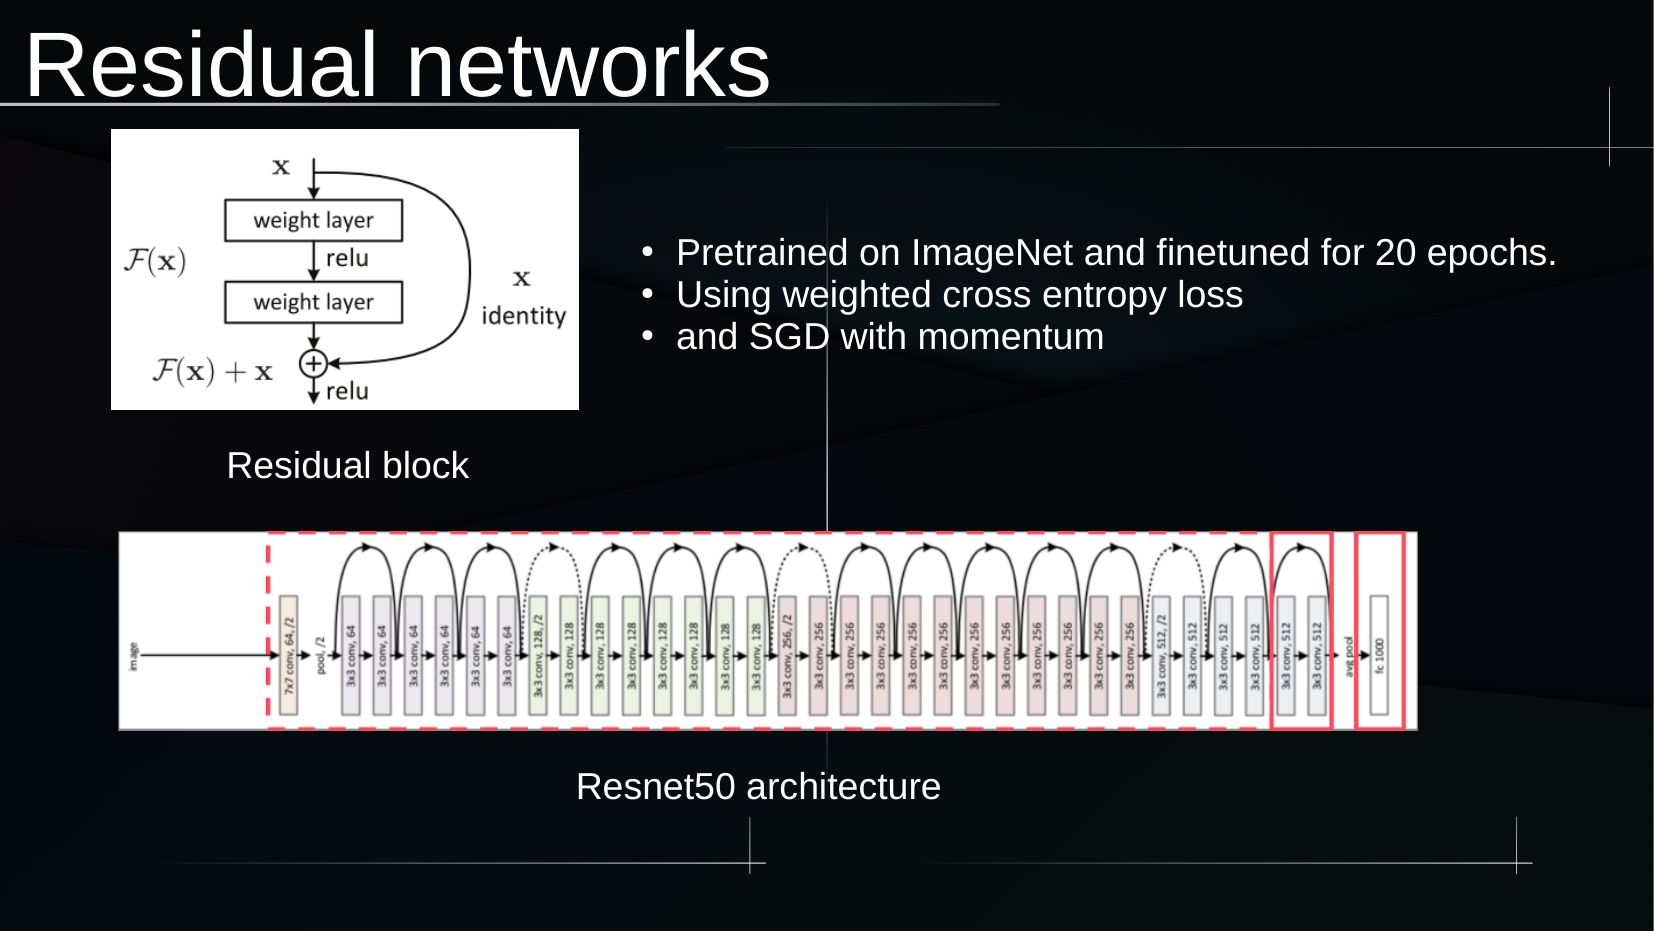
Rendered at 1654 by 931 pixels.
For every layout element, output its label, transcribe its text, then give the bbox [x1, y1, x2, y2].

text_box Residual block [211, 437, 485, 494]
text_box Resnet50 architecture [561, 758, 957, 815]
picture [0, 0, 1654, 931]
title Residual networks [23, 11, 1589, 119]
text_box Pretrained on ImageNet and finetuned for 20 epochs. Using weighted cross entropy loss and SGD with momentum [625, 224, 1574, 366]
